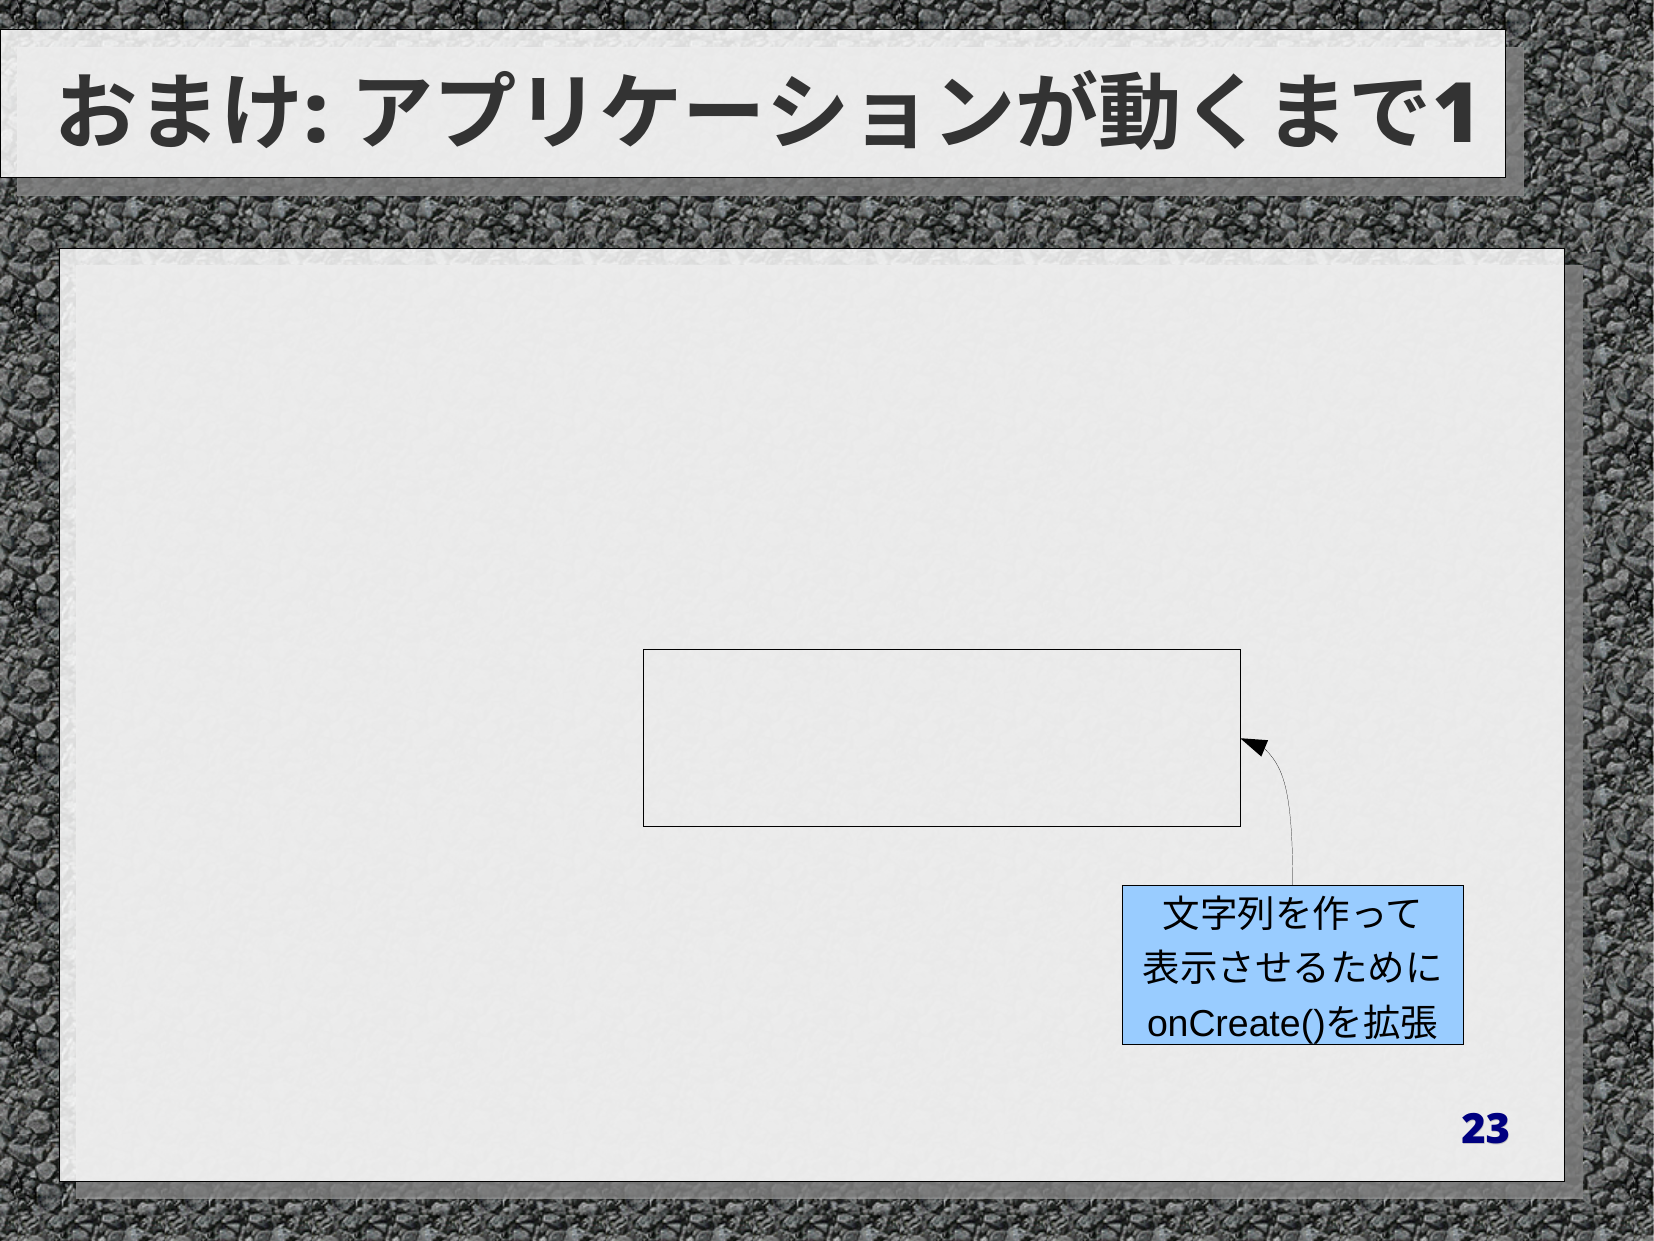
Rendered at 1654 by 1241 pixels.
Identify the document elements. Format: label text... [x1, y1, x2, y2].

picture [0, 0, 1654, 1241]
text_box 文字列を作って 表示させるために onCreate()を拡張 [1122, 885, 1464, 1045]
title おまけ: アプリケーションが動くまで1 [29, 42, 1506, 171]
